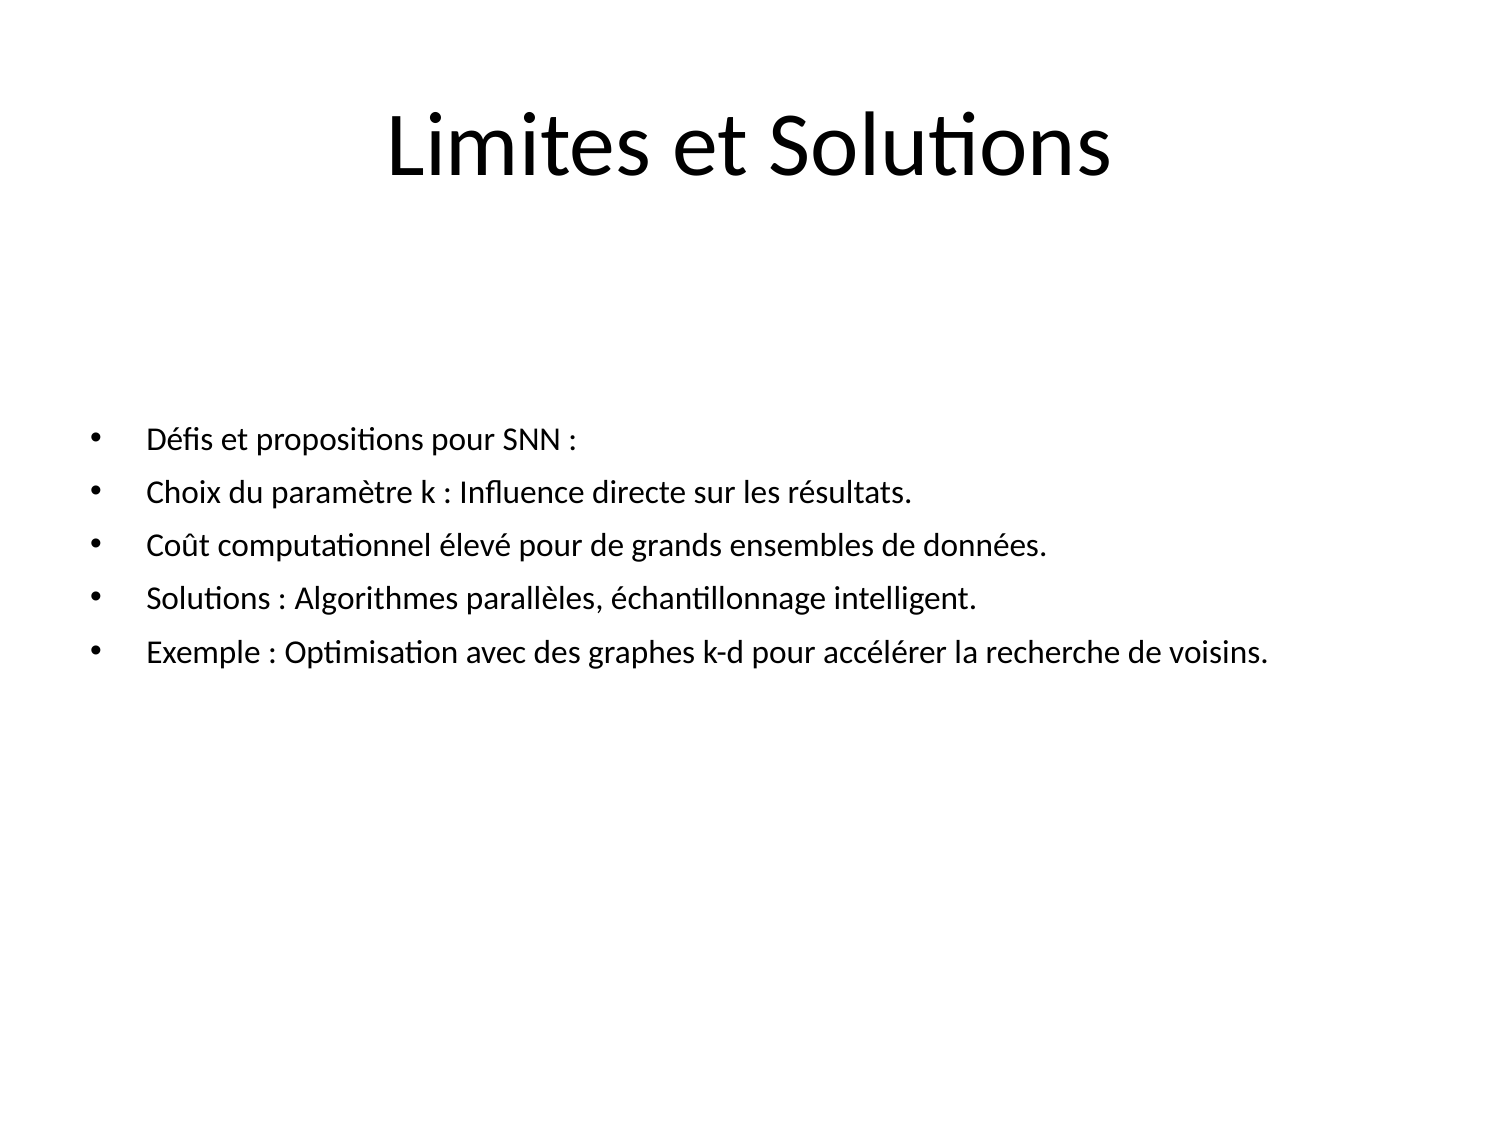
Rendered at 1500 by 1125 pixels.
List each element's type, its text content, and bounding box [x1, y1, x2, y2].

title Limites et Solutions [75, 45, 1425, 233]
list Défis et propositions pour SNN : Choix du paramètre k : Influence directe sur les résultats. Coût computationnel élevé pour de grands ensembles de données. Solutions : Algorithmes parallèles, échantillonnage intelligent. Exemple : Optimisation avec des graphes k-d pour accélérer la recherche de voisins. [75, 409, 1425, 1125]
